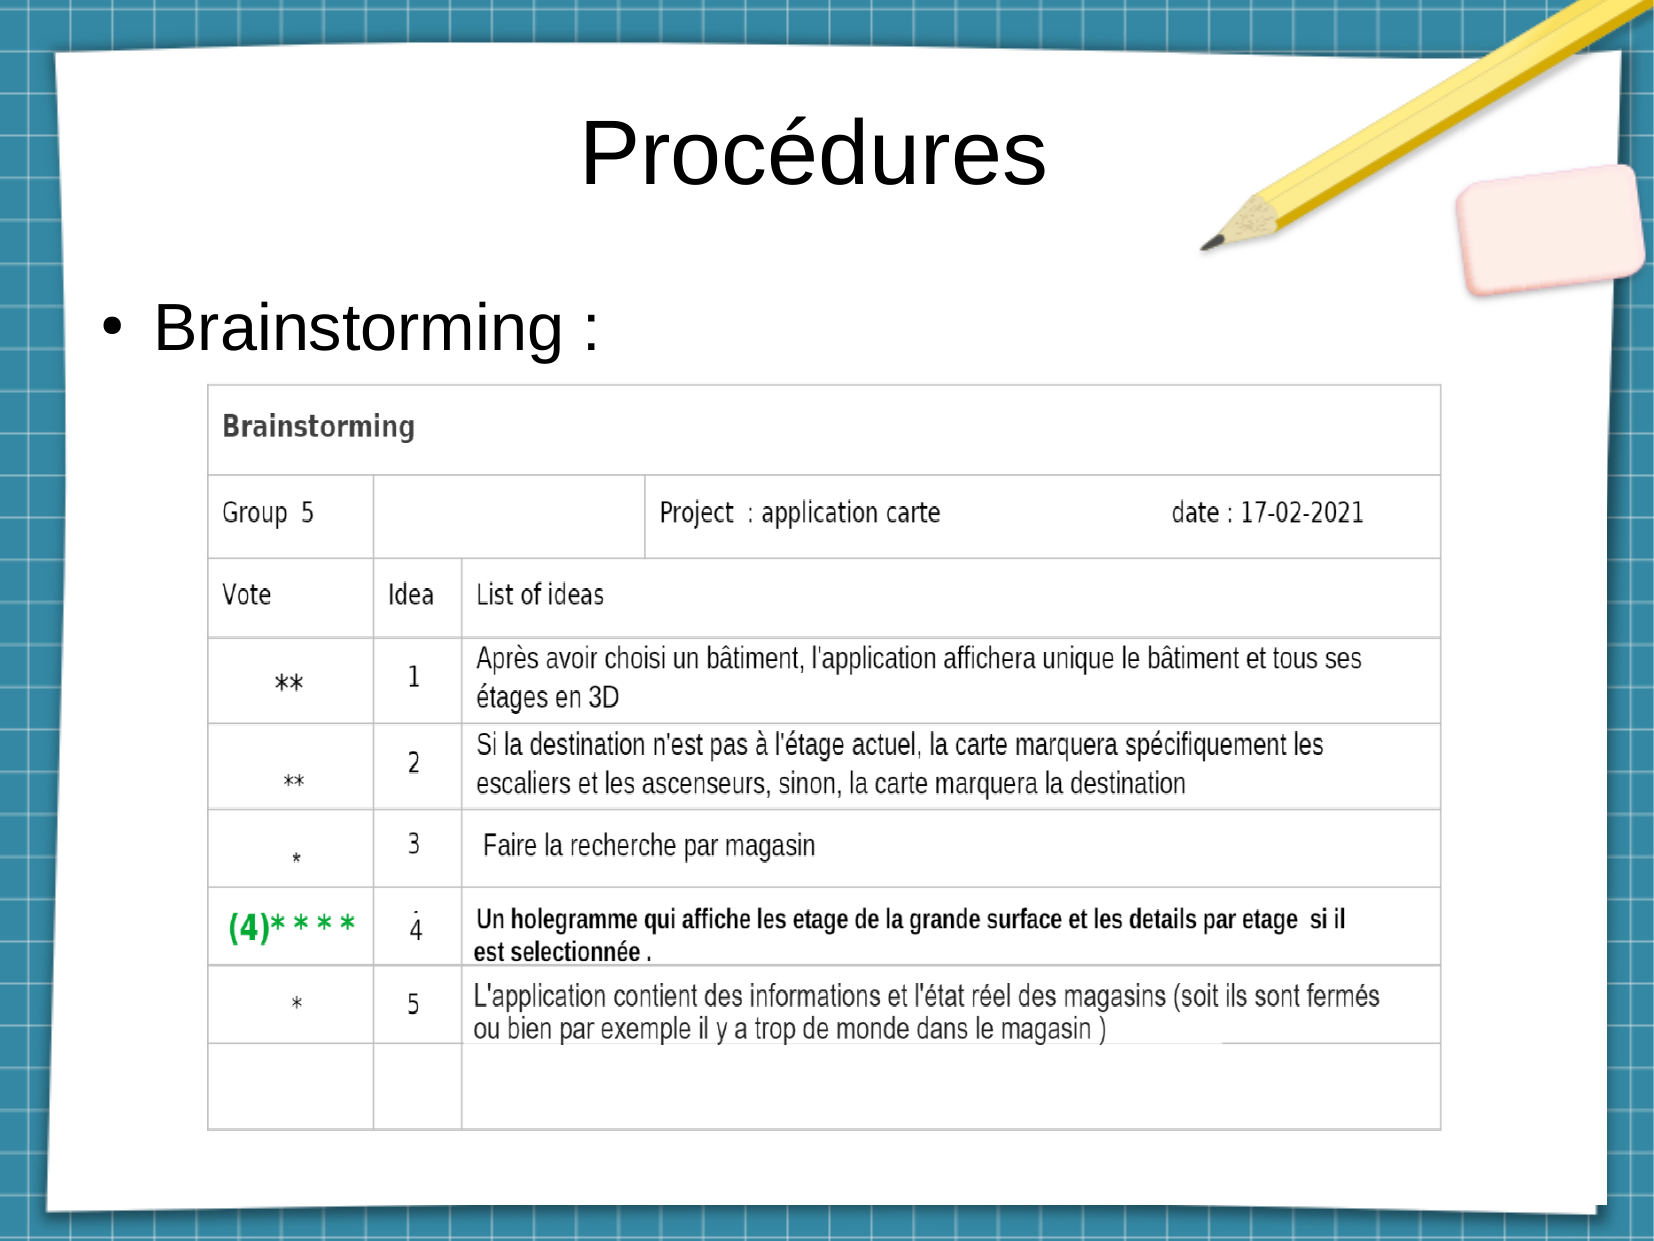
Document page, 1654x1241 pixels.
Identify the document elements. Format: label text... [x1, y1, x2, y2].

picture [0, 0, 1654, 1241]
list Brainstorming : [82, 290, 1571, 377]
title Procédures [82, 49, 1571, 257]
